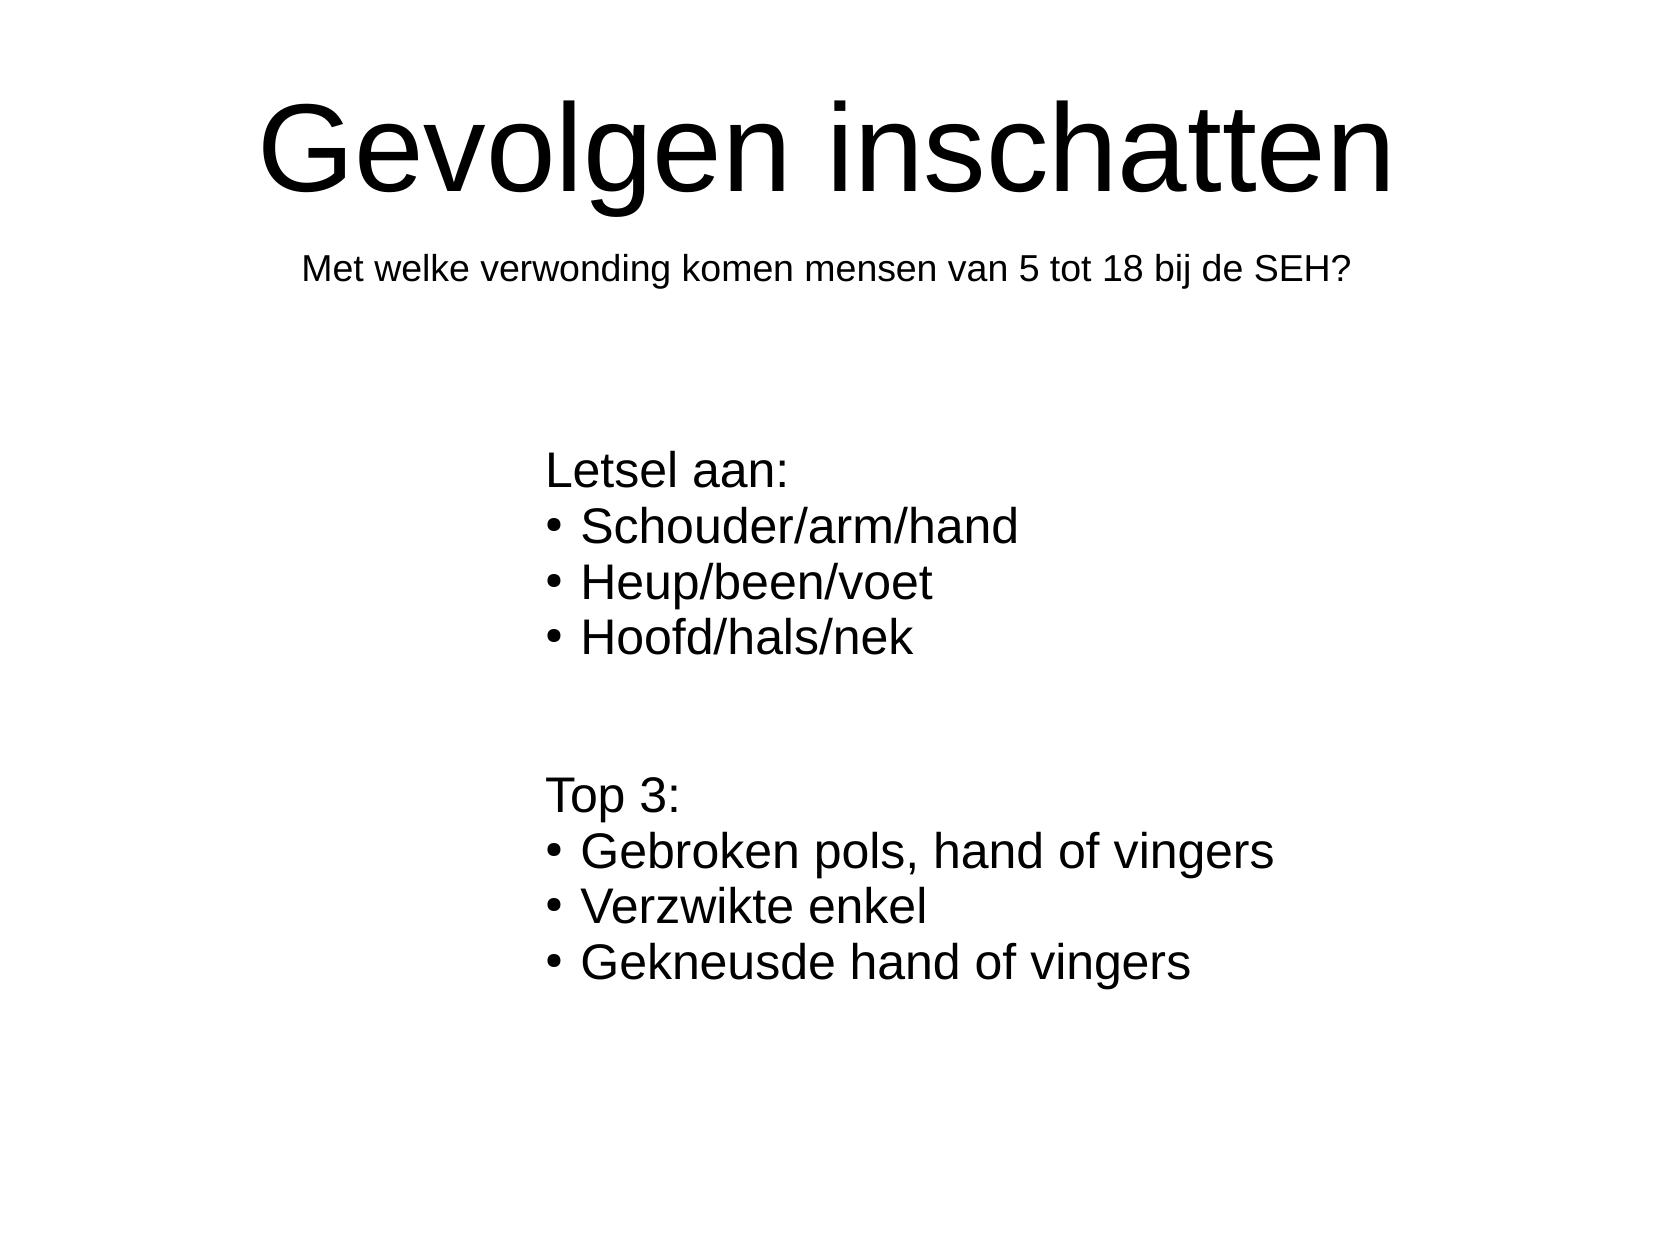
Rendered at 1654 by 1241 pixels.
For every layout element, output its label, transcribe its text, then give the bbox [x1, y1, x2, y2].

text_box Met welke verwonding komen mensen van 5 tot 18 bij de SEH? [204, 240, 1450, 358]
text_box Top 3: Gebroken pols, hand of vingers Verzwikte enkel Gekneusde hand of vingers [530, 759, 1366, 998]
text_box Gevolgen inschatten [0, 70, 1654, 226]
text_box Letsel aan: Schouder/arm/hand Heup/been/voet Hoofd/hals/nek [530, 435, 1098, 673]
